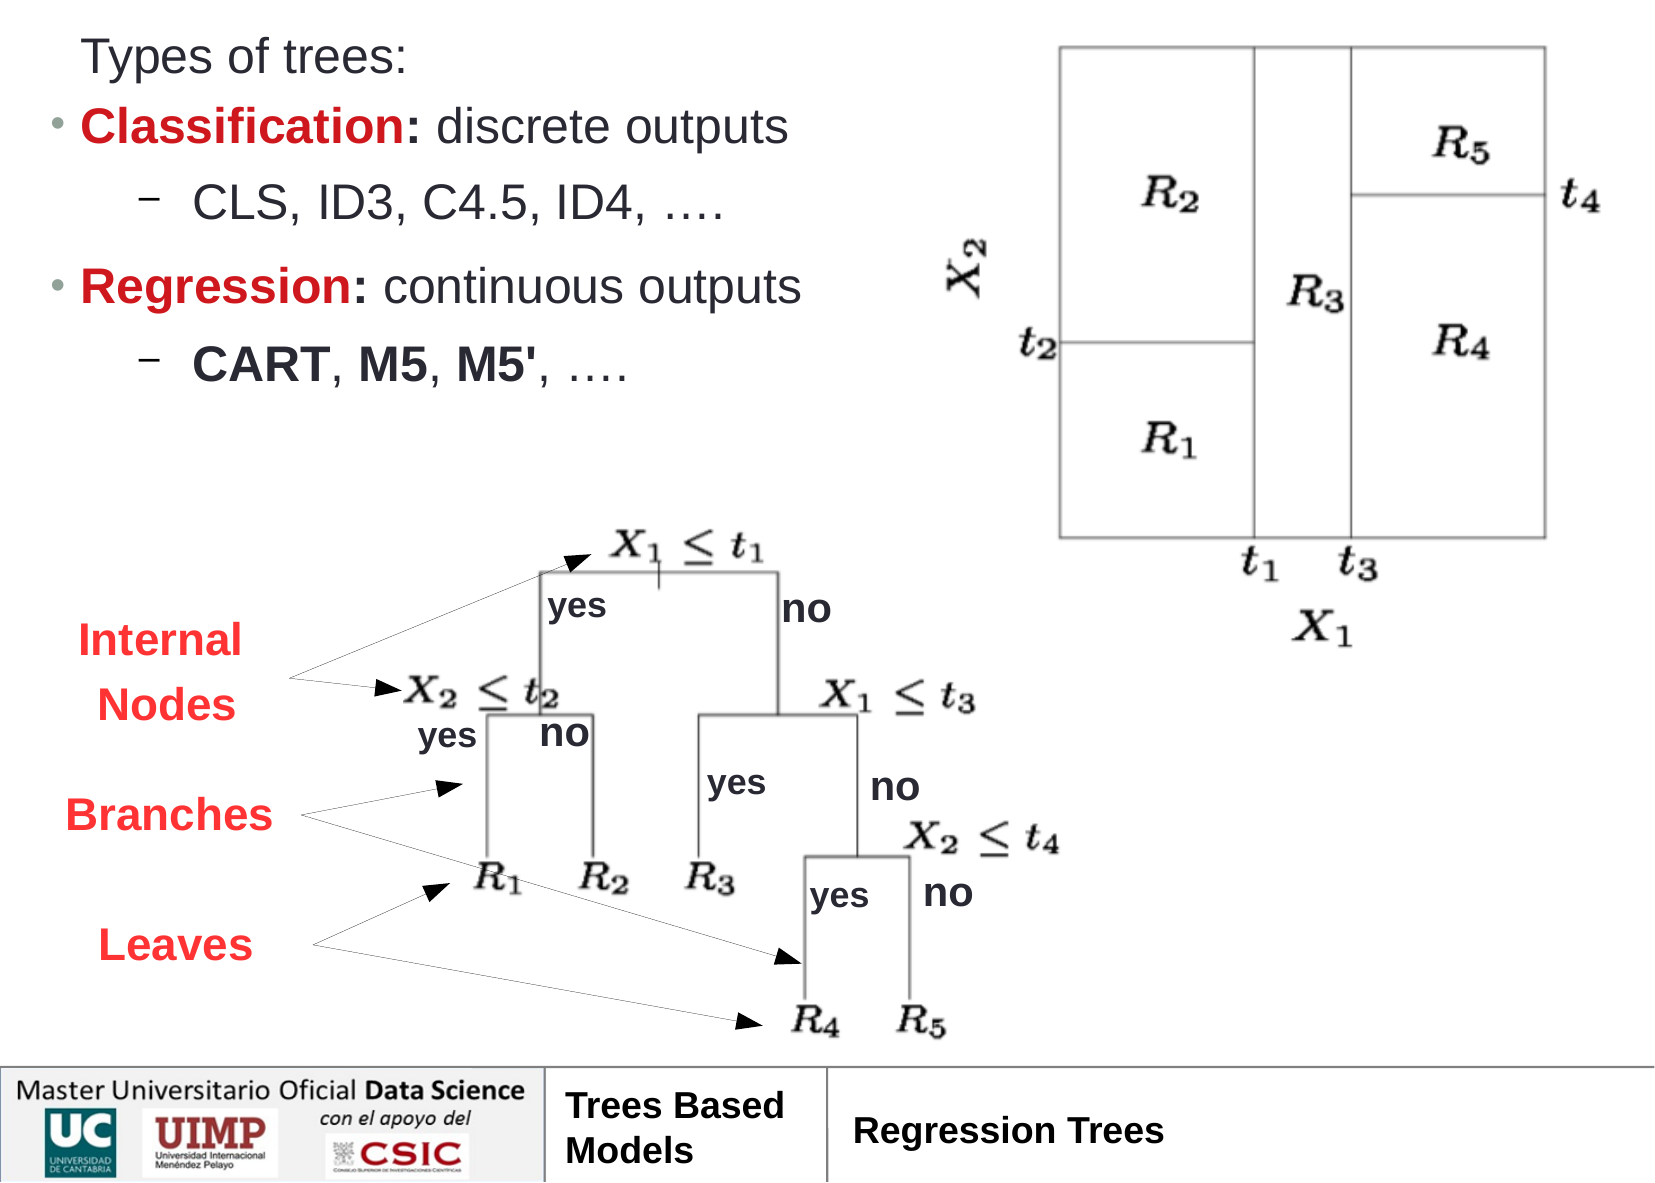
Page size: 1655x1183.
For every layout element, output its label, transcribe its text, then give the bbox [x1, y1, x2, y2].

text_box yes [353, 716, 481, 764]
text_box no [796, 763, 924, 812]
text_box yes [642, 763, 770, 812]
picture [403, 36, 1625, 1051]
text_box yes [483, 586, 611, 635]
list Internal Nodes [0, 602, 382, 699]
list Leaves [53, 907, 316, 1004]
list Types of trees: Classification: discrete outputs CLS, ID3, C4.5, ID4, …. Regression: continuous outputs CART, M5, M5', …. [35, 15, 876, 449]
text_box no [707, 586, 835, 635]
text_box no [465, 710, 593, 759]
text_box Regression Trees [838, 1098, 1205, 1151]
list Branches [20, 777, 349, 875]
text_box no [849, 870, 977, 918]
picture [0, 1068, 543, 1182]
text_box yes [745, 876, 873, 924]
picture [546, 1069, 550, 1182]
